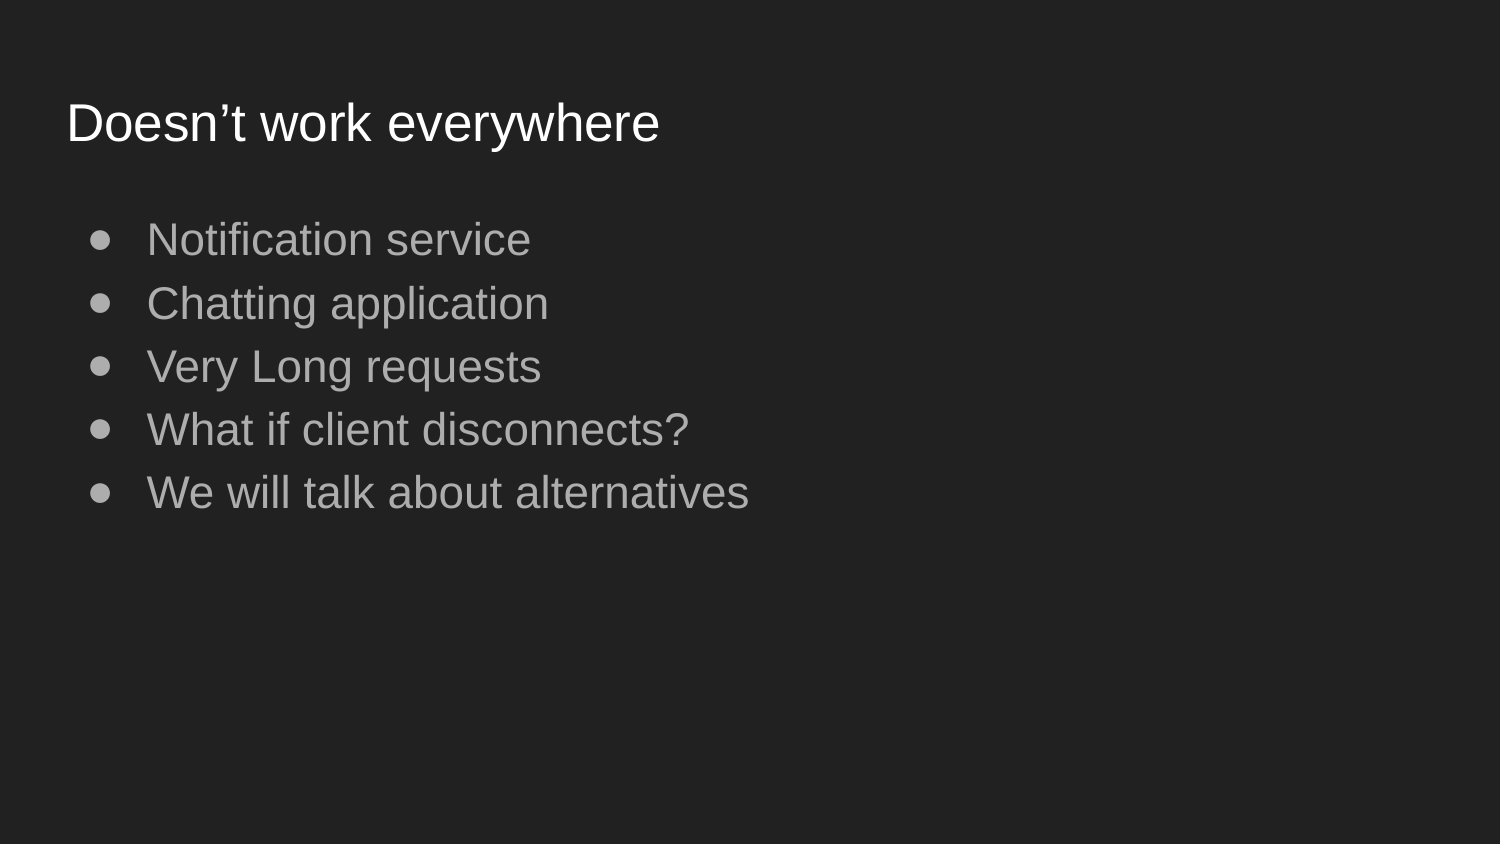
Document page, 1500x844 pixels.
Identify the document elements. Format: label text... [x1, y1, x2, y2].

title Doesn’t work everywhere [51, 72, 1449, 167]
list Notification service Chatting application Very Long requests What if client disconnects? We will talk about alternatives [56, 186, 992, 570]
